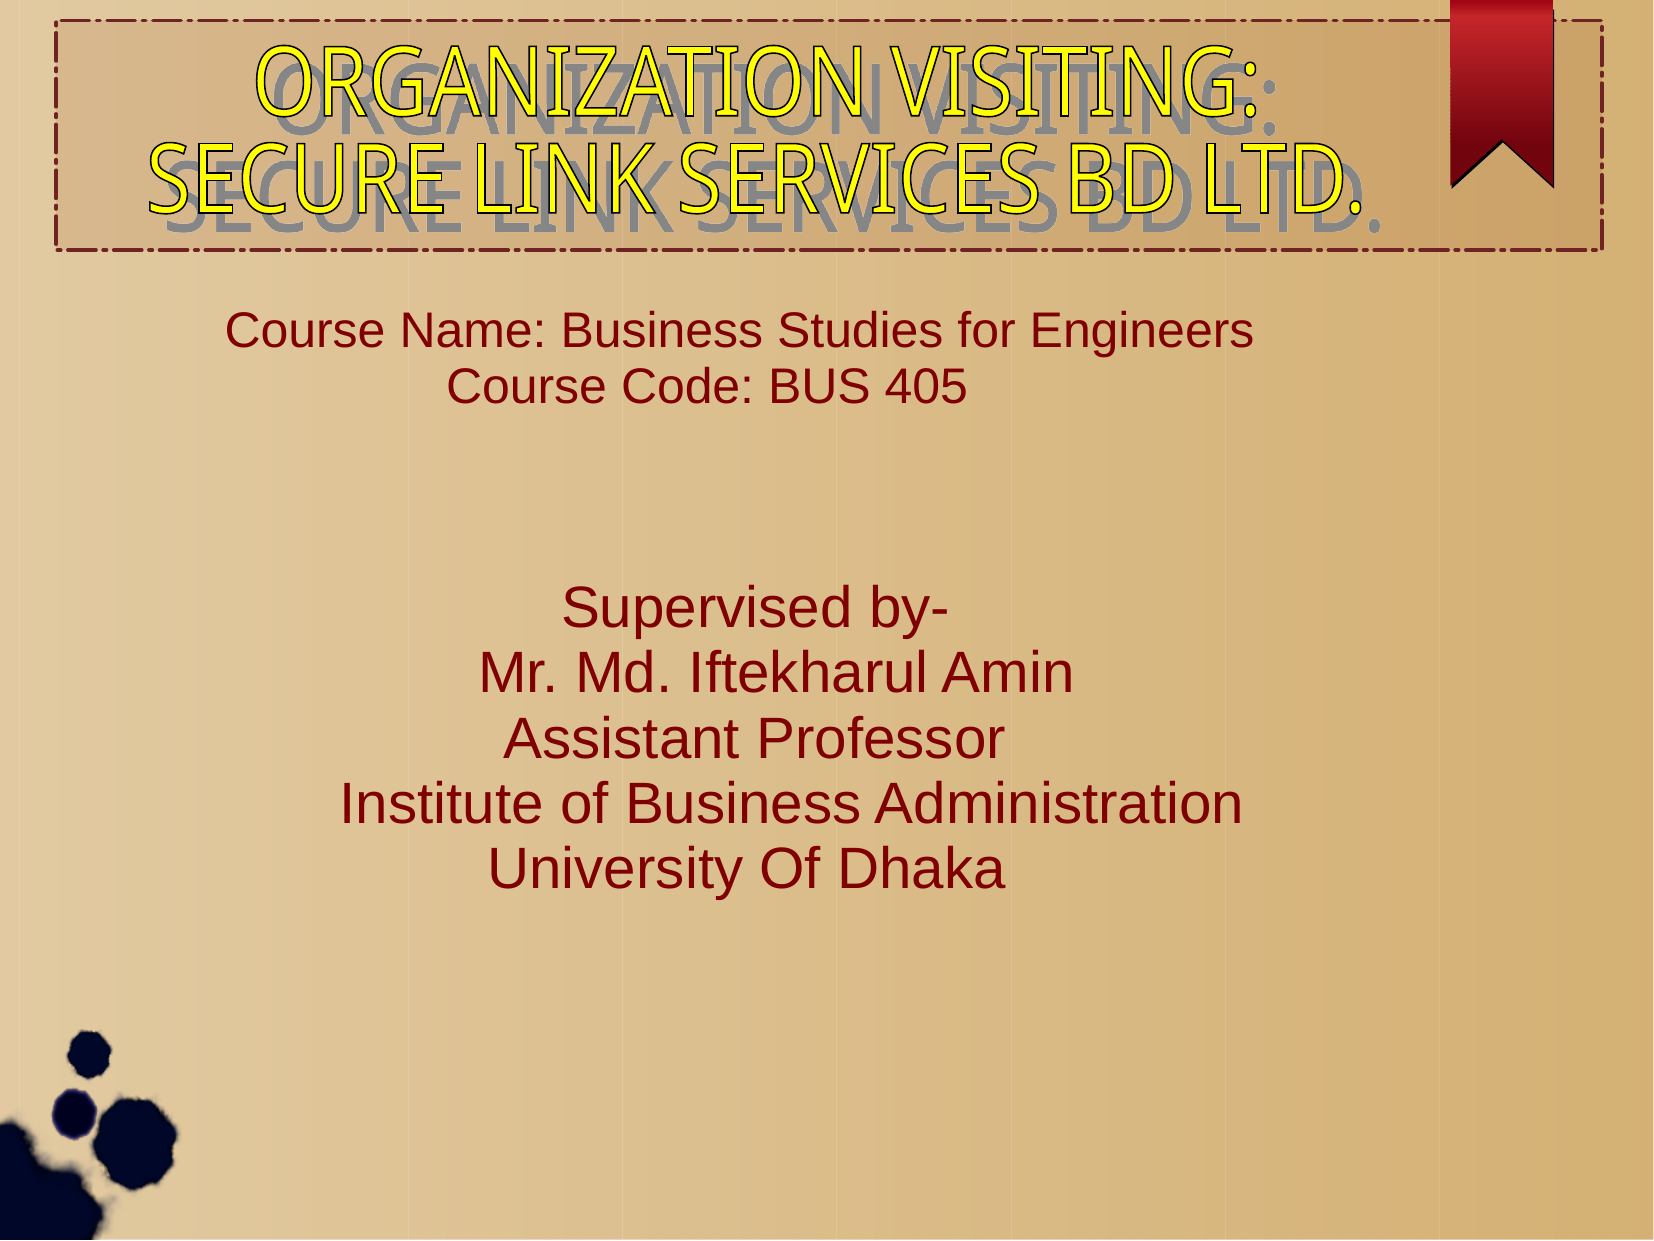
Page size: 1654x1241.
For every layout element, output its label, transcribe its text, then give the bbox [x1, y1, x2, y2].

text_box ORGANIZATION VISITING: SECURE LINK SERVICES BD LTD. [1016, 46, 1039, 116]
text_box ORGANIZATION VISITING: SECURE LINK SERVICES BD LTD. [1295, 143, 1343, 213]
text_box ORGANIZATION VISITING: SECURE LINK SERVICES BD LTD. [1091, 46, 1113, 116]
text_box Course Name: Business Studies for Engineers Course Code: BUS 405 [209, 295, 1444, 440]
text_box ORGANIZATION VISITING: SECURE LINK SERVICES BD LTD. [516, 143, 538, 213]
text_box ORGANIZATION VISITING: SECURE LINK SERVICES BD LTD. [242, 142, 288, 214]
text_box Supervised by- Mr. Md. Iftekharul Amin Assistant Professor Institute of Business Administration University Of Dhaka [177, 512, 1477, 916]
text_box ORGANIZATION VISITING: SECURE LINK SERVICES BD LTD. [680, 142, 719, 214]
text_box ORGANIZATION VISITING: SECURE LINK SERVICES BD LTD. [619, 46, 673, 116]
text_box ORGANIZATION VISITING: SECURE LINK SERVICES BD LTD. [1000, 142, 1038, 214]
text_box ORGANIZATION VISITING: SECURE LINK SERVICES BD LTD. [667, 46, 713, 116]
text_box ORGANIZATION VISITING: SECURE LINK SERVICES BD LTD. [575, 46, 617, 116]
text_box ORGANIZATION VISITING: SECURE LINK SERVICES BD LTD. [730, 143, 764, 213]
text_box ORGANIZATION VISITING: SECURE LINK SERVICES BD LTD. [611, 143, 656, 213]
text_box ORGANIZATION VISITING: SECURE LINK SERVICES BD LTD. [547, 46, 569, 116]
text_box ORGANIZATION VISITING: SECURE LINK SERVICES BD LTD. [1241, 143, 1287, 213]
text_box ORGANIZATION VISITING: SECURE LINK SERVICES BD LTD. [256, 45, 312, 117]
text_box ORGANIZATION VISITING: SECURE LINK SERVICES BD LTD. [813, 46, 861, 116]
text_box ORGANIZATION VISITING: SECURE LINK SERVICES BD LTD. [297, 143, 343, 214]
text_box ORGANIZATION VISITING: SECURE LINK SERVICES BD LTD. [746, 45, 801, 117]
text_box ORGANIZATION VISITING: SECURE LINK SERVICES BD LTD. [1207, 143, 1241, 213]
text_box ORGANIZATION VISITING: SECURE LINK SERVICES BD LTD. [549, 143, 596, 213]
text_box ORGANIZATION VISITING: SECURE LINK SERVICES BD LTD. [716, 46, 738, 116]
text_box ORGANIZATION VISITING: SECURE LINK SERVICES BD LTD. [872, 143, 895, 213]
text_box ORGANIZATION VISITING: SECURE LINK SERVICES BD LTD. [943, 46, 965, 116]
text_box ORGANIZATION VISITING: SECURE LINK SERVICES BD LTD. [1123, 46, 1171, 116]
text_box ORGANIZATION VISITING: SECURE LINK SERVICES BD LTD. [324, 46, 367, 116]
text_box ORGANIZATION VISITING: SECURE LINK SERVICES BD LTD. [1042, 46, 1087, 116]
text_box ORGANIZATION VISITING: SECURE LINK SERVICES BD LTD. [149, 142, 188, 214]
text_box ORGANIZATION VISITING: SECURE LINK SERVICES BD LTD. [373, 45, 423, 117]
text_box ORGANIZATION VISITING: SECURE LINK SERVICES BD LTD. [477, 143, 511, 213]
text_box ORGANIZATION VISITING: SECURE LINK SERVICES BD LTD. [972, 45, 1010, 117]
text_box ORGANIZATION VISITING: SECURE LINK SERVICES BD LTD. [358, 143, 401, 213]
text_box ORGANIZATION VISITING: SECURE LINK SERVICES BD LTD. [409, 143, 443, 213]
text_box ORGANIZATION VISITING: SECURE LINK SERVICES BD LTD. [902, 142, 948, 214]
text_box ORGANIZATION VISITING: SECURE LINK SERVICES BD LTD. [819, 143, 870, 213]
text_box ORGANIZATION VISITING: SECURE LINK SERVICES BD LTD. [489, 46, 537, 116]
text_box ORGANIZATION VISITING: SECURE LINK SERVICES BD LTD. [1125, 143, 1173, 213]
text_box ORGANIZATION VISITING: SECURE LINK SERVICES BD LTD. [958, 143, 992, 213]
text_box ORGANIZATION VISITING: SECURE LINK SERVICES BD LTD. [1183, 45, 1233, 117]
text_box ORGANIZATION VISITING: SECURE LINK SERVICES BD LTD. [199, 143, 233, 213]
text_box ORGANIZATION VISITING: SECURE LINK SERVICES BD LTD. [1071, 143, 1113, 213]
text_box ORGANIZATION VISITING: SECURE LINK SERVICES BD LTD. [890, 46, 940, 116]
text_box ORGANIZATION VISITING: SECURE LINK SERVICES BD LTD. [428, 46, 482, 116]
text_box ORGANIZATION VISITING: SECURE LINK SERVICES BD LTD. [776, 143, 819, 213]
